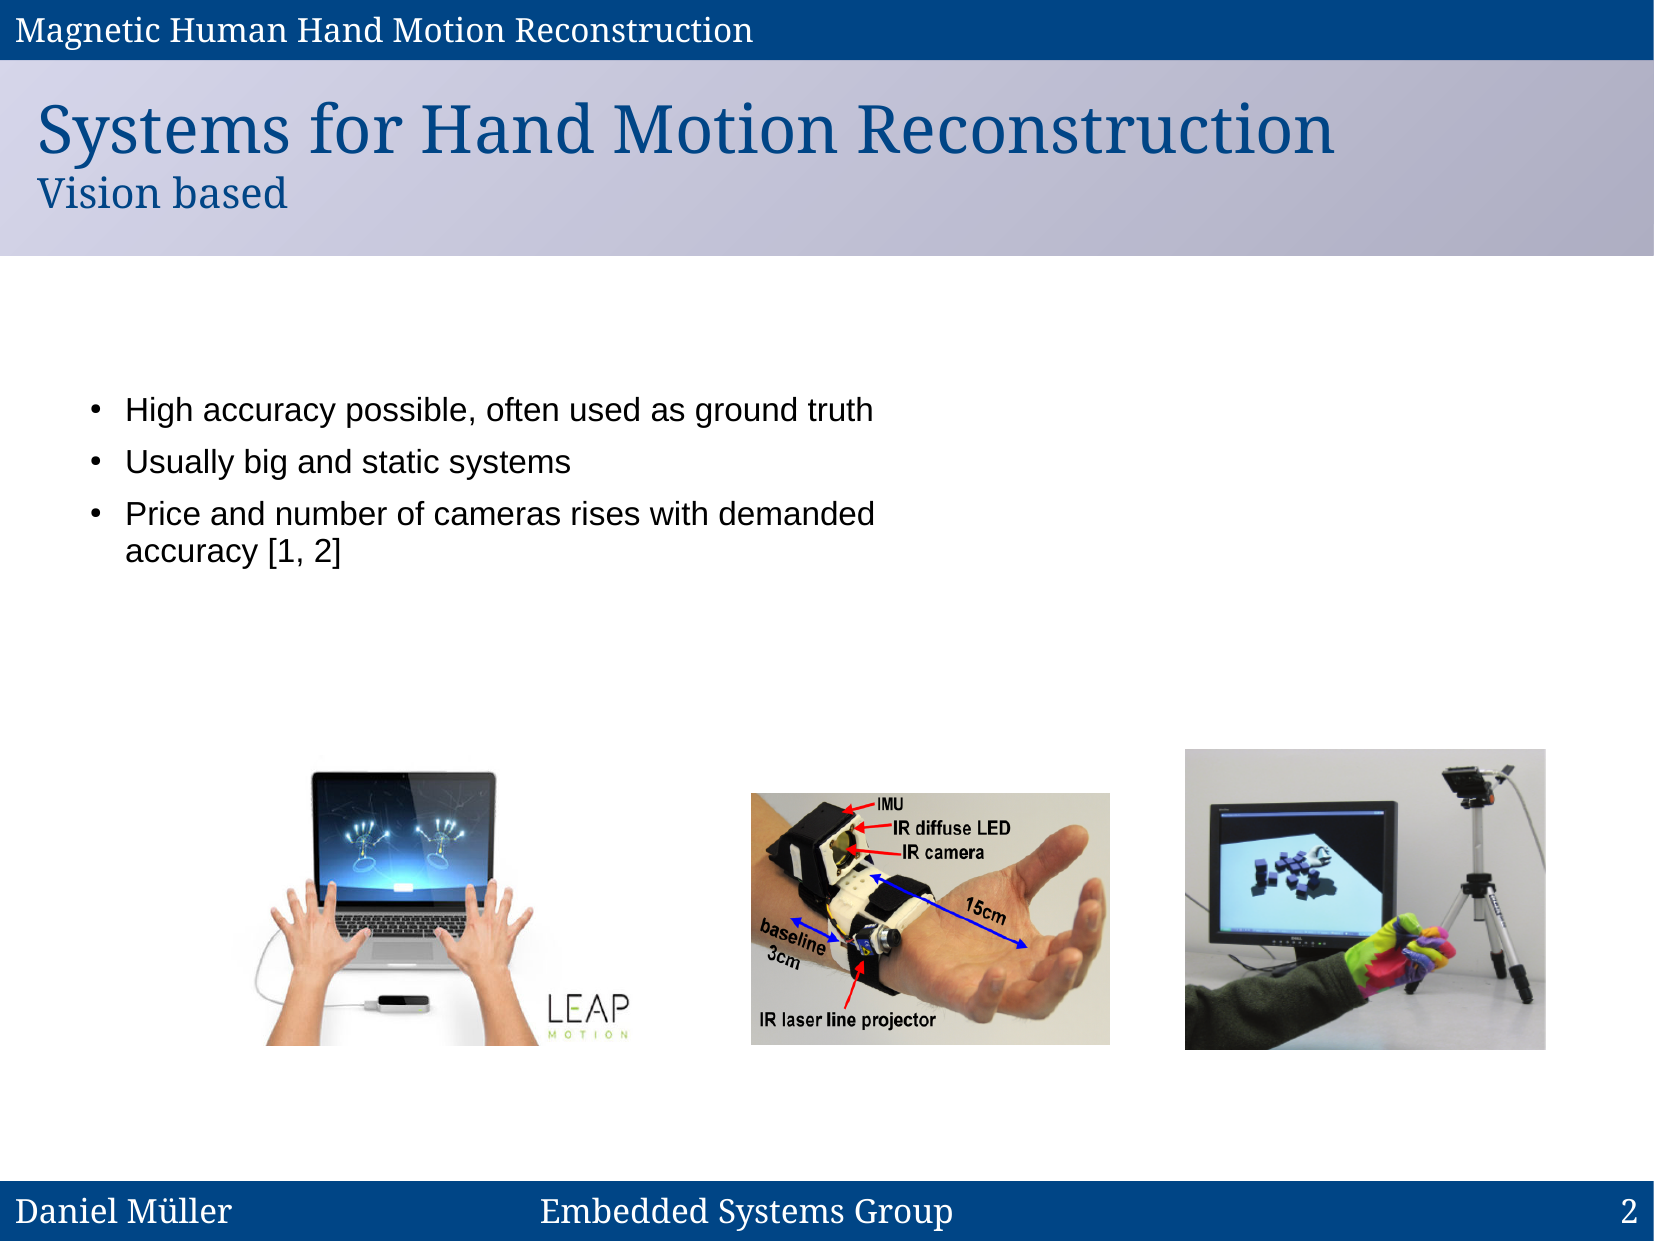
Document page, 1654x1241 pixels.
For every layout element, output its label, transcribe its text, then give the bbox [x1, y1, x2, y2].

text_box High accuracy possible, often used as ground truth Usually big and static systems Price and number of cameras rises with demanded accuracy [1, 2] [75, 384, 916, 580]
picture [1185, 749, 1546, 1051]
picture [168, 755, 639, 1046]
picture [751, 792, 1111, 1045]
title Systems for Hand Motion Reconstruction Vision based [37, 47, 1411, 256]
